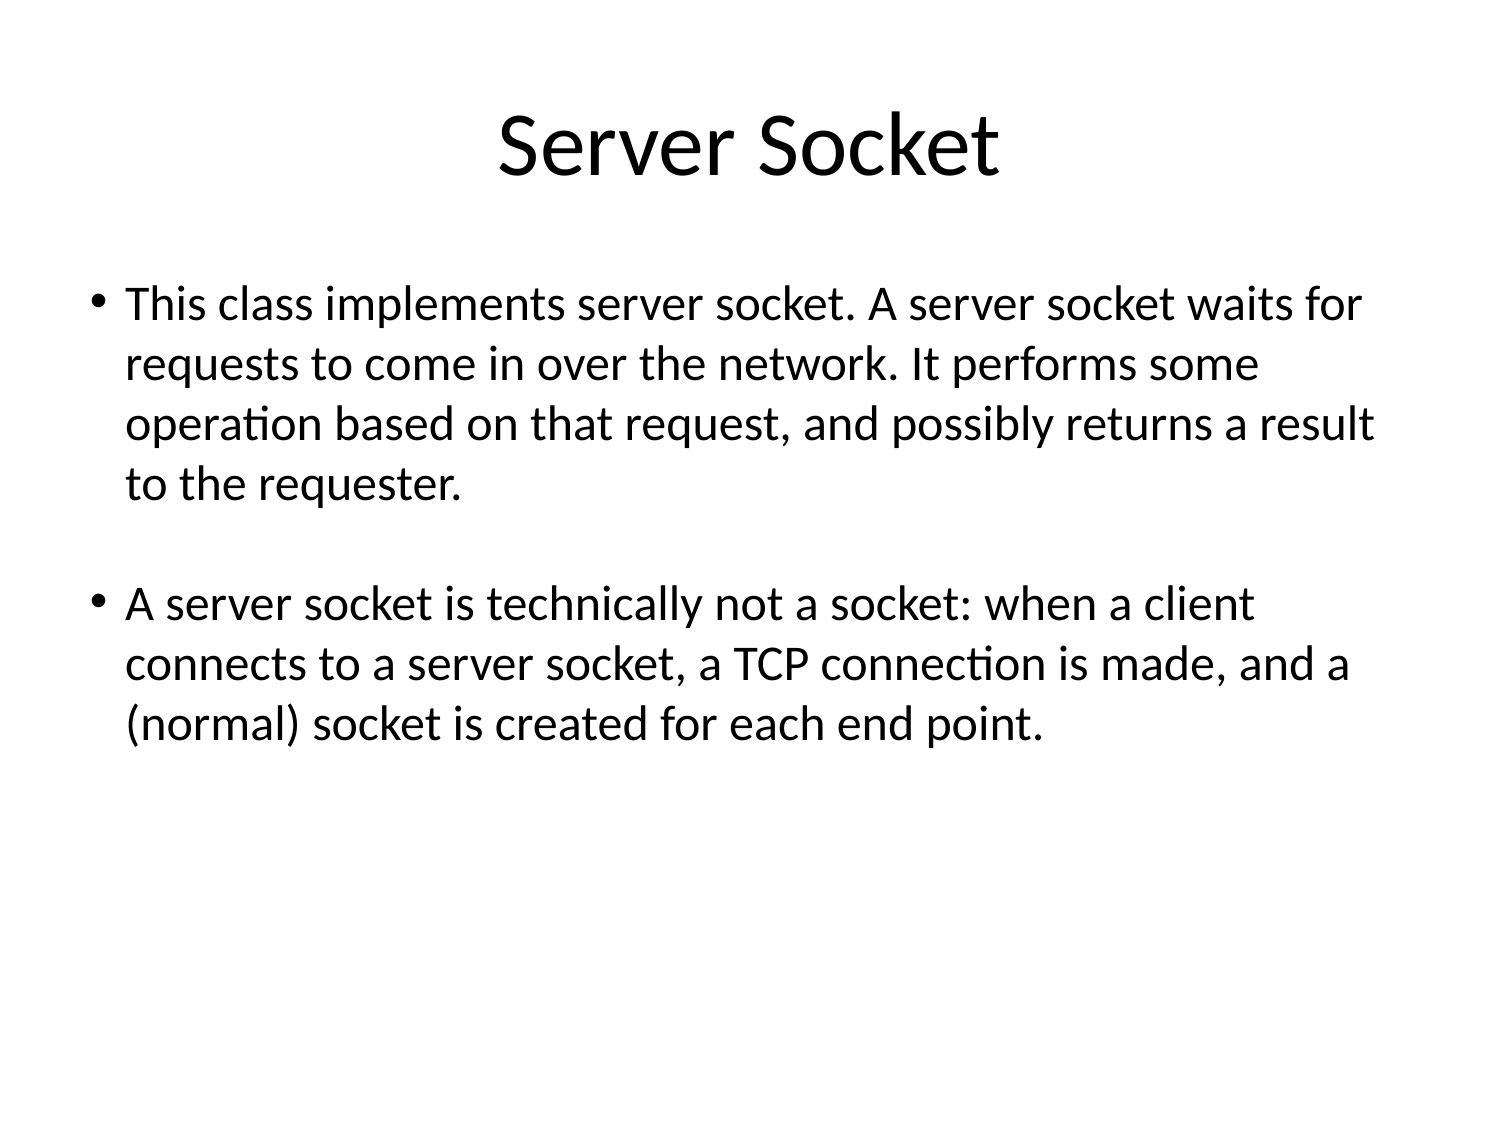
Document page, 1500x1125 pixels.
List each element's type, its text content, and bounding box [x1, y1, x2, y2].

text_box This class implements server socket. A server socket waits for requests to come in over the network. It performs some operation based on that request, and possibly returns a result to the requester. A server socket is technically not a socket: when a client connects to a server socket, a TCP connection is made, and a (normal) socket is created for each end point. [75, 262, 1425, 1005]
text_box Server Socket [75, 45, 1425, 233]
